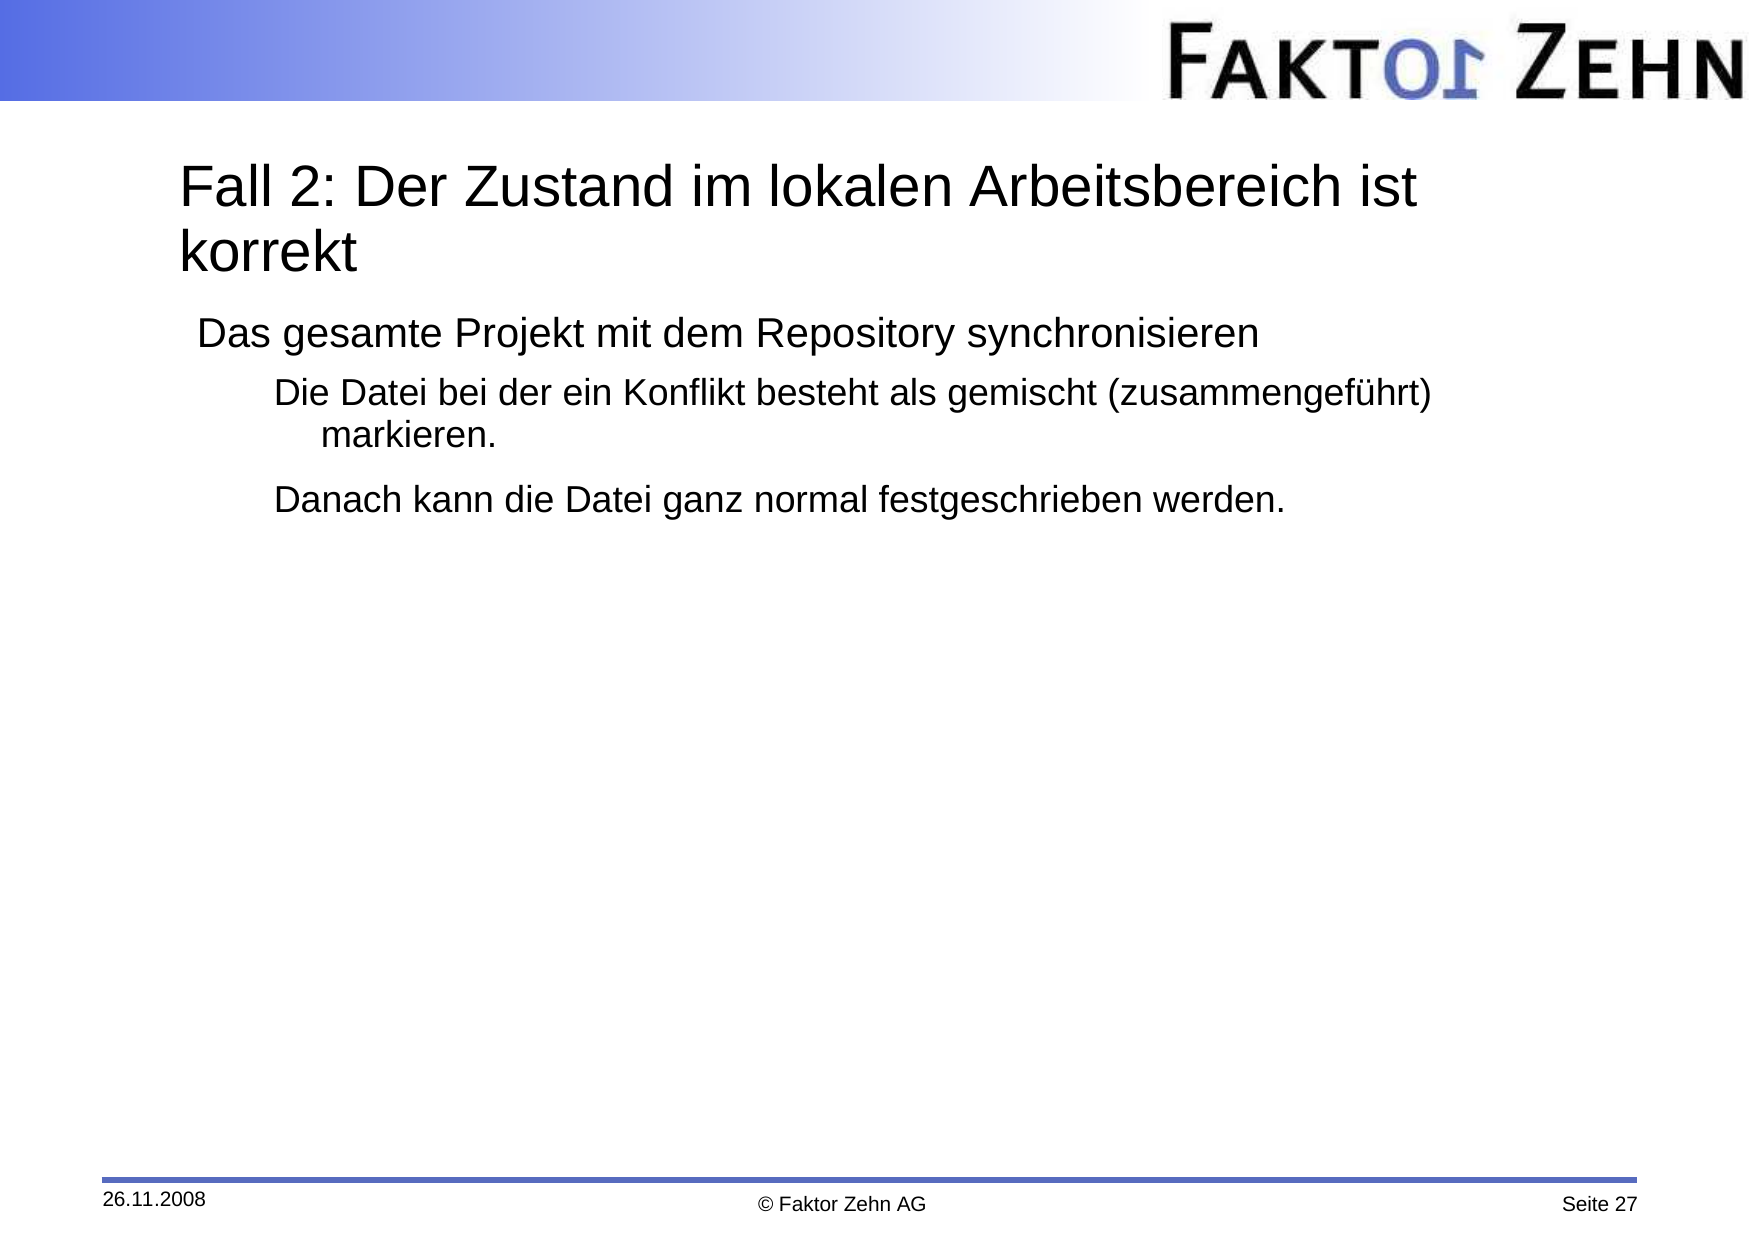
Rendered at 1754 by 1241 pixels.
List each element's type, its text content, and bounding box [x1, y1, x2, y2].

list Das gesamte Projekt mit dem Repository synchronisieren Die Datei bei der ein Konflikt besteht als gemischt (zusammengeführt) markieren. Danach kann die Datei ganz normal festgeschrieben werden. [179, 310, 1576, 1078]
picture [1162, 7, 1752, 100]
title Fall 2: Der Zustand im lokalen Arbeitsbereich ist korrekt [179, 142, 1576, 296]
